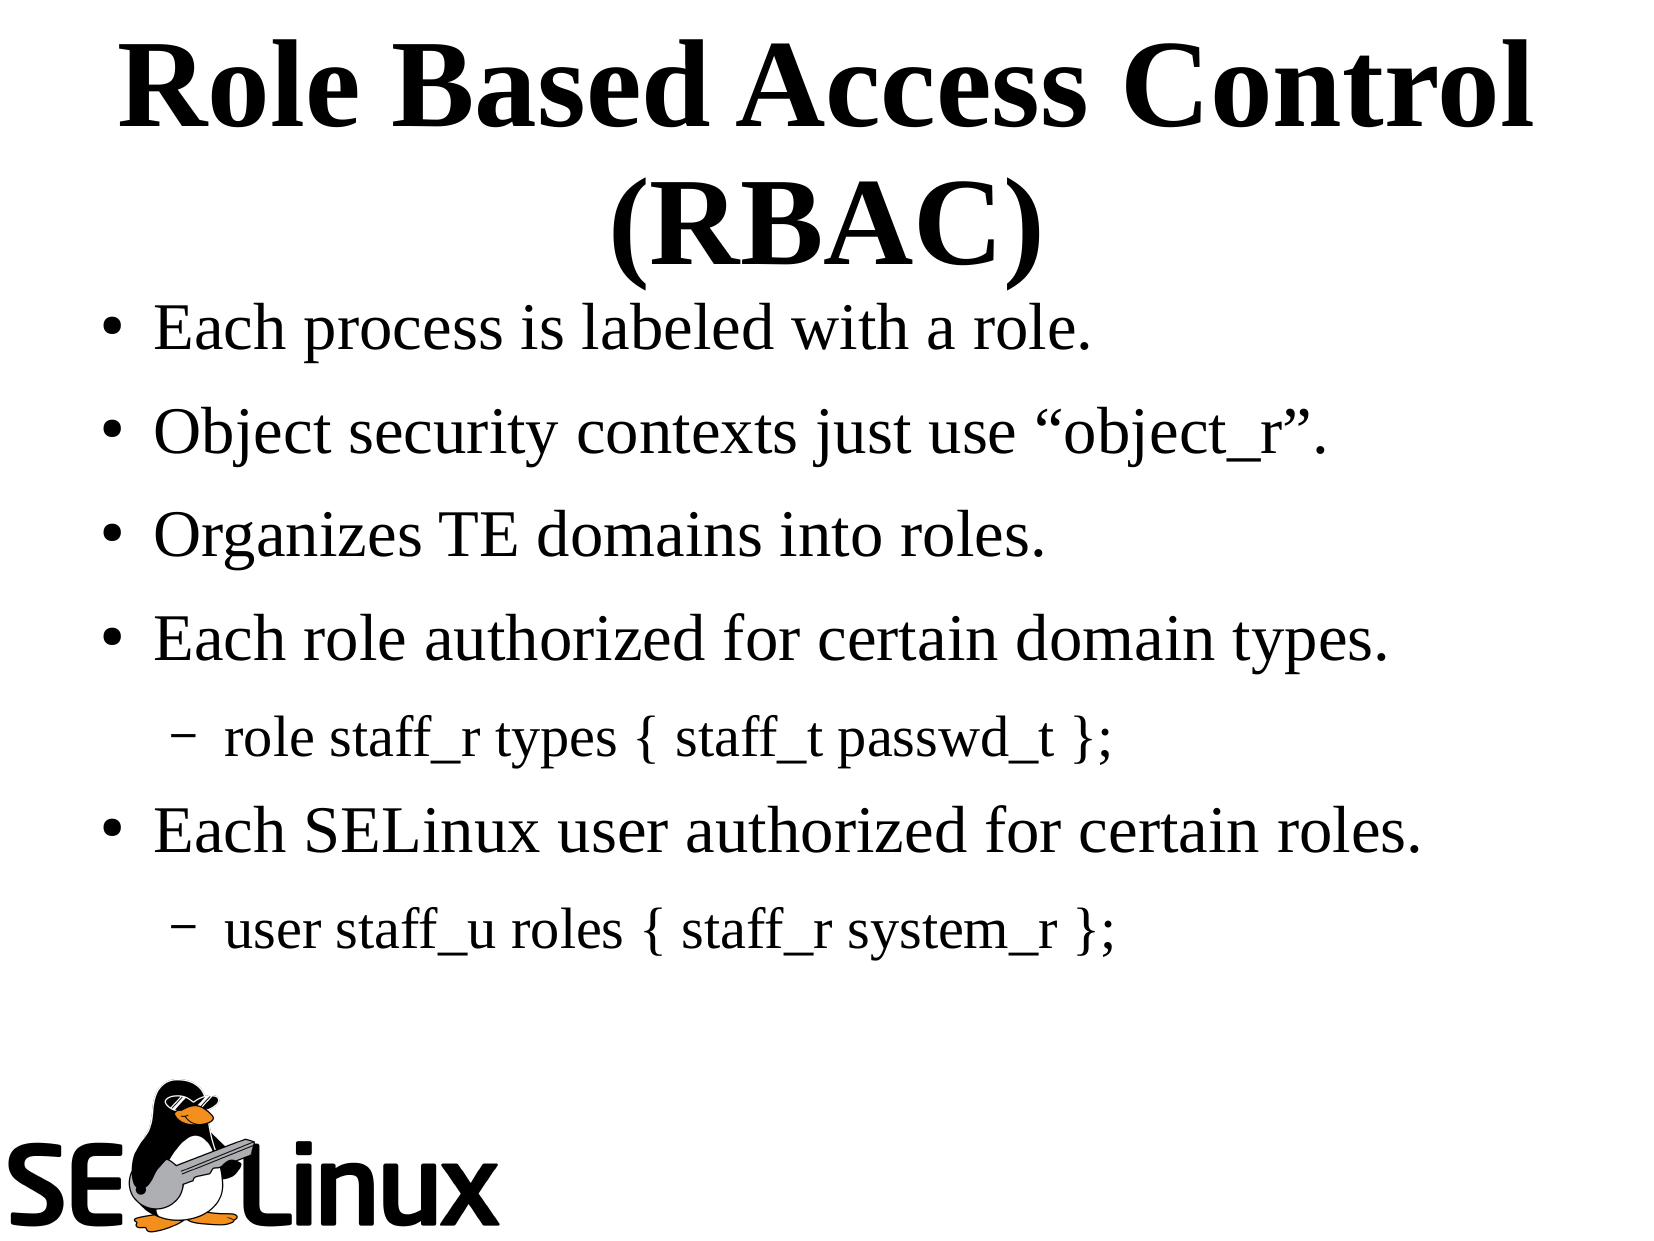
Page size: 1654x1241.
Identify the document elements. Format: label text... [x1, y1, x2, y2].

list Each process is labeled with a role. Object security contexts just use “object_r”. Organizes TE domains into roles. Each role authorized for certain domain types. role staff_r types { staff_t passwd_t }; Each SELinux user authorized for certain roles. user staff_u roles { staff_r system_r }; [82, 290, 1571, 1010]
title Role Based Access Control (RBAC) [82, 14, 1571, 290]
picture [0, 919, 526, 1241]
